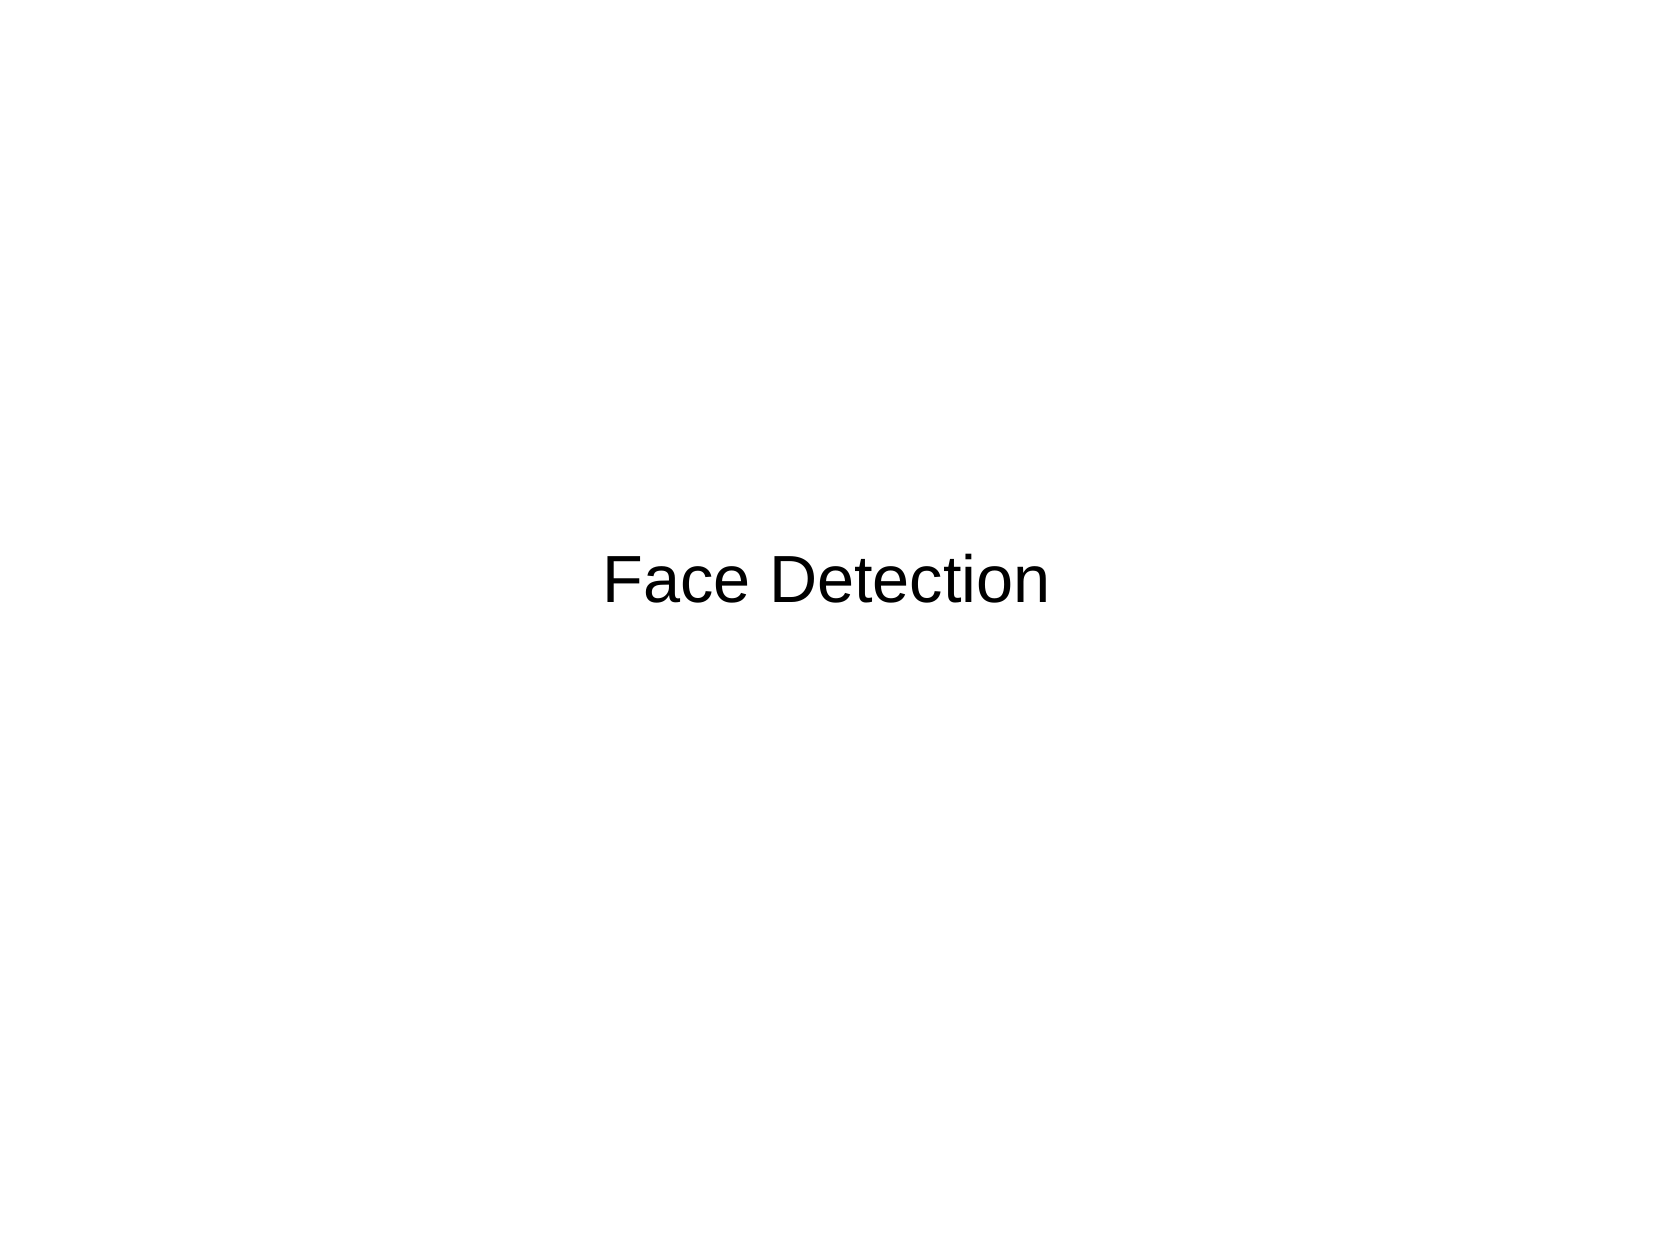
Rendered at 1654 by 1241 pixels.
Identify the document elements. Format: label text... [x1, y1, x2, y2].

subtitle Face Detection [82, 49, 1571, 1109]
